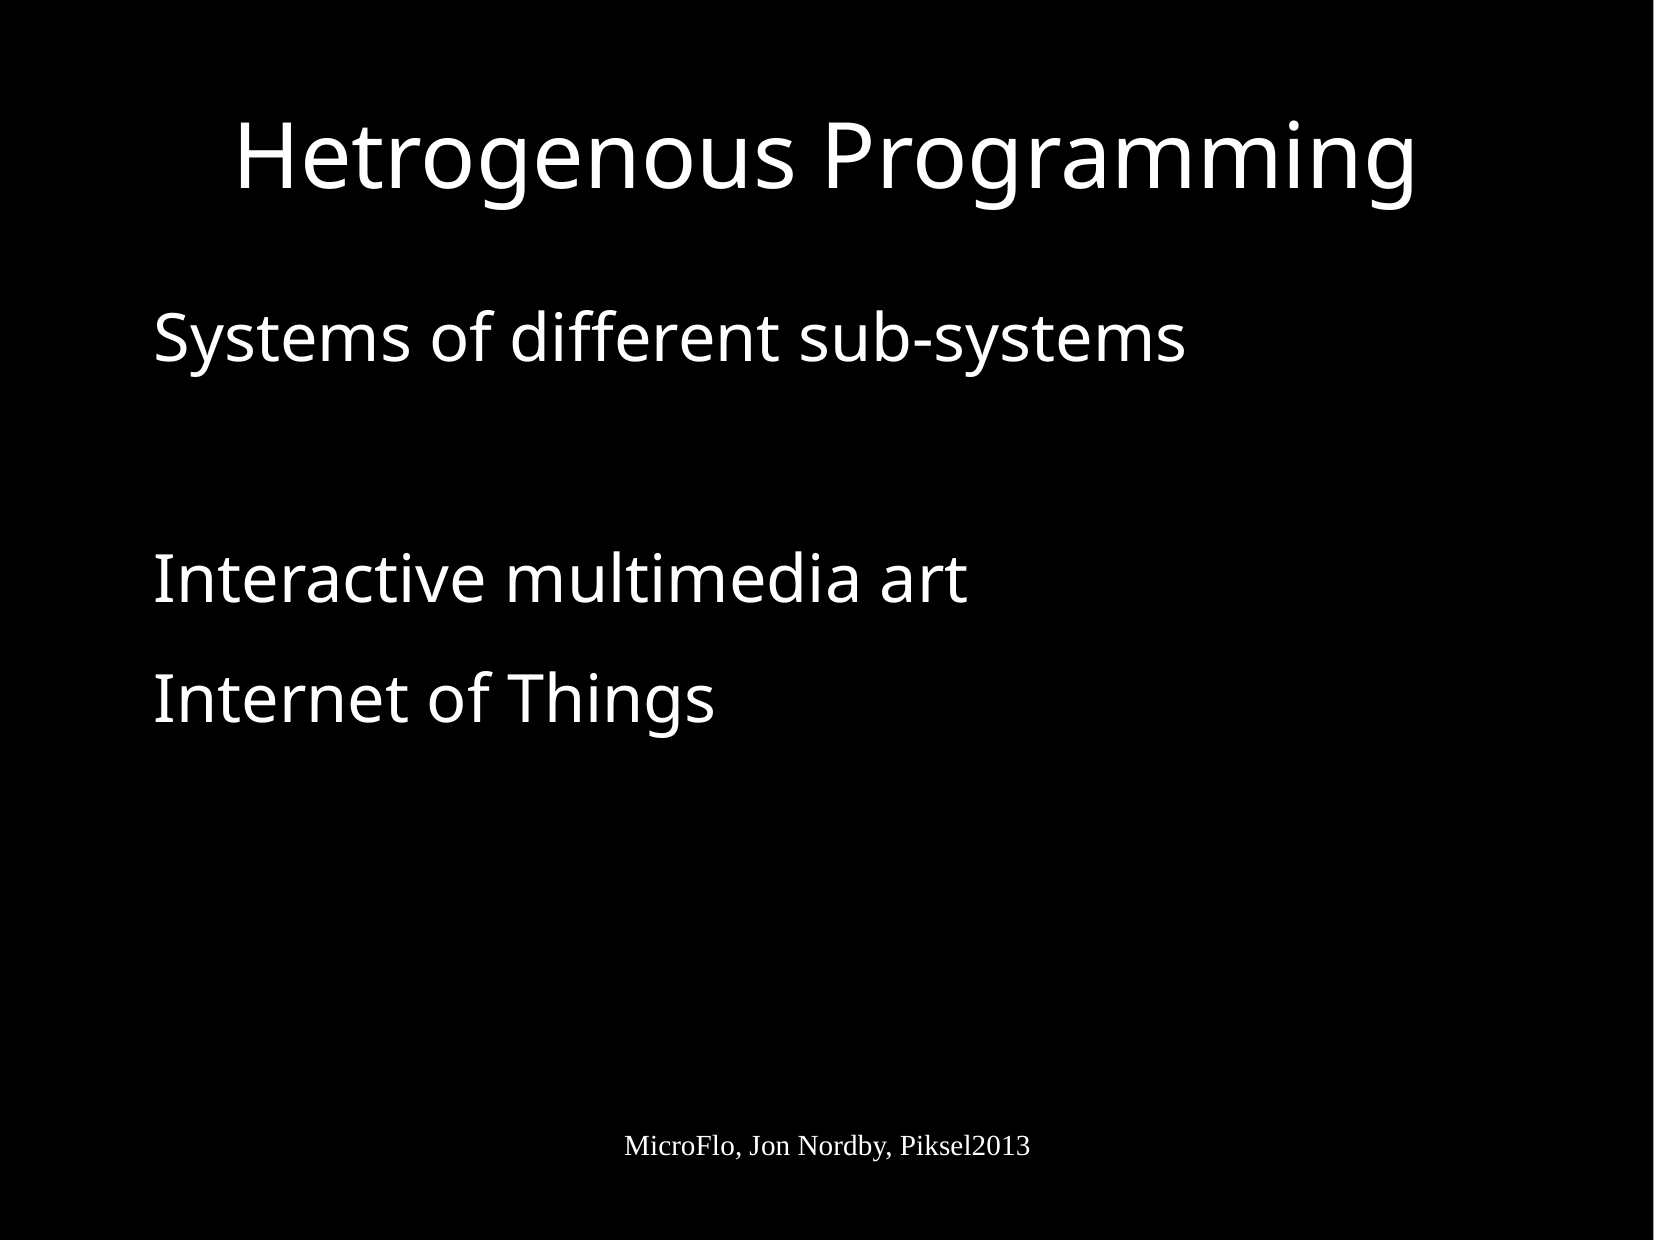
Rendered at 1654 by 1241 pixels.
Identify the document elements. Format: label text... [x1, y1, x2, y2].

list Systems of different sub-systems Interactive multimedia art Internet of Things [82, 290, 1571, 1010]
title Hetrogenous Programming [82, 49, 1571, 257]
